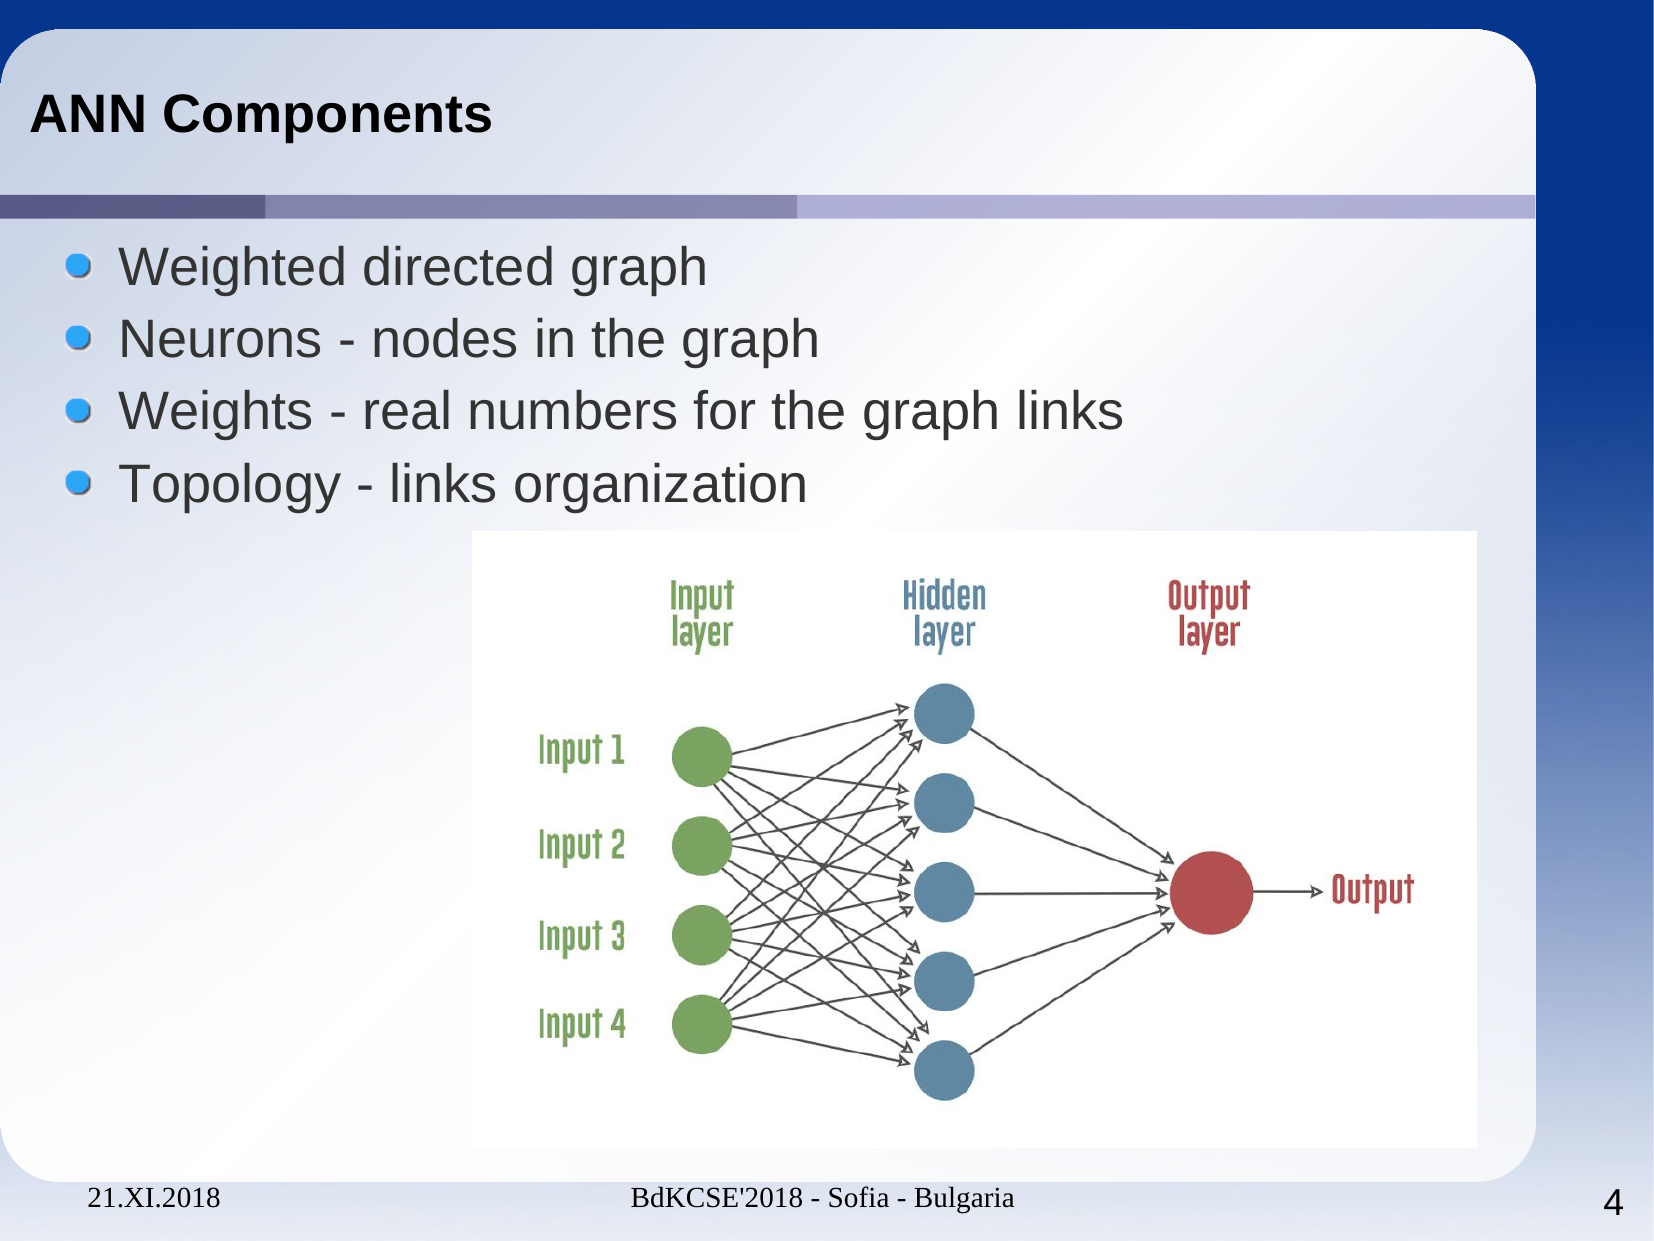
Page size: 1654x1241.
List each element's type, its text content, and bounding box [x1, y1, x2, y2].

title ANN Components [29, 49, 1506, 178]
picture [472, 531, 1477, 1148]
picture [0, 0, 1654, 1241]
list Weighted directed graph Neurons - nodes in the graph Weights - real numbers for the graph links Topology - links organization [29, 236, 1506, 1152]
